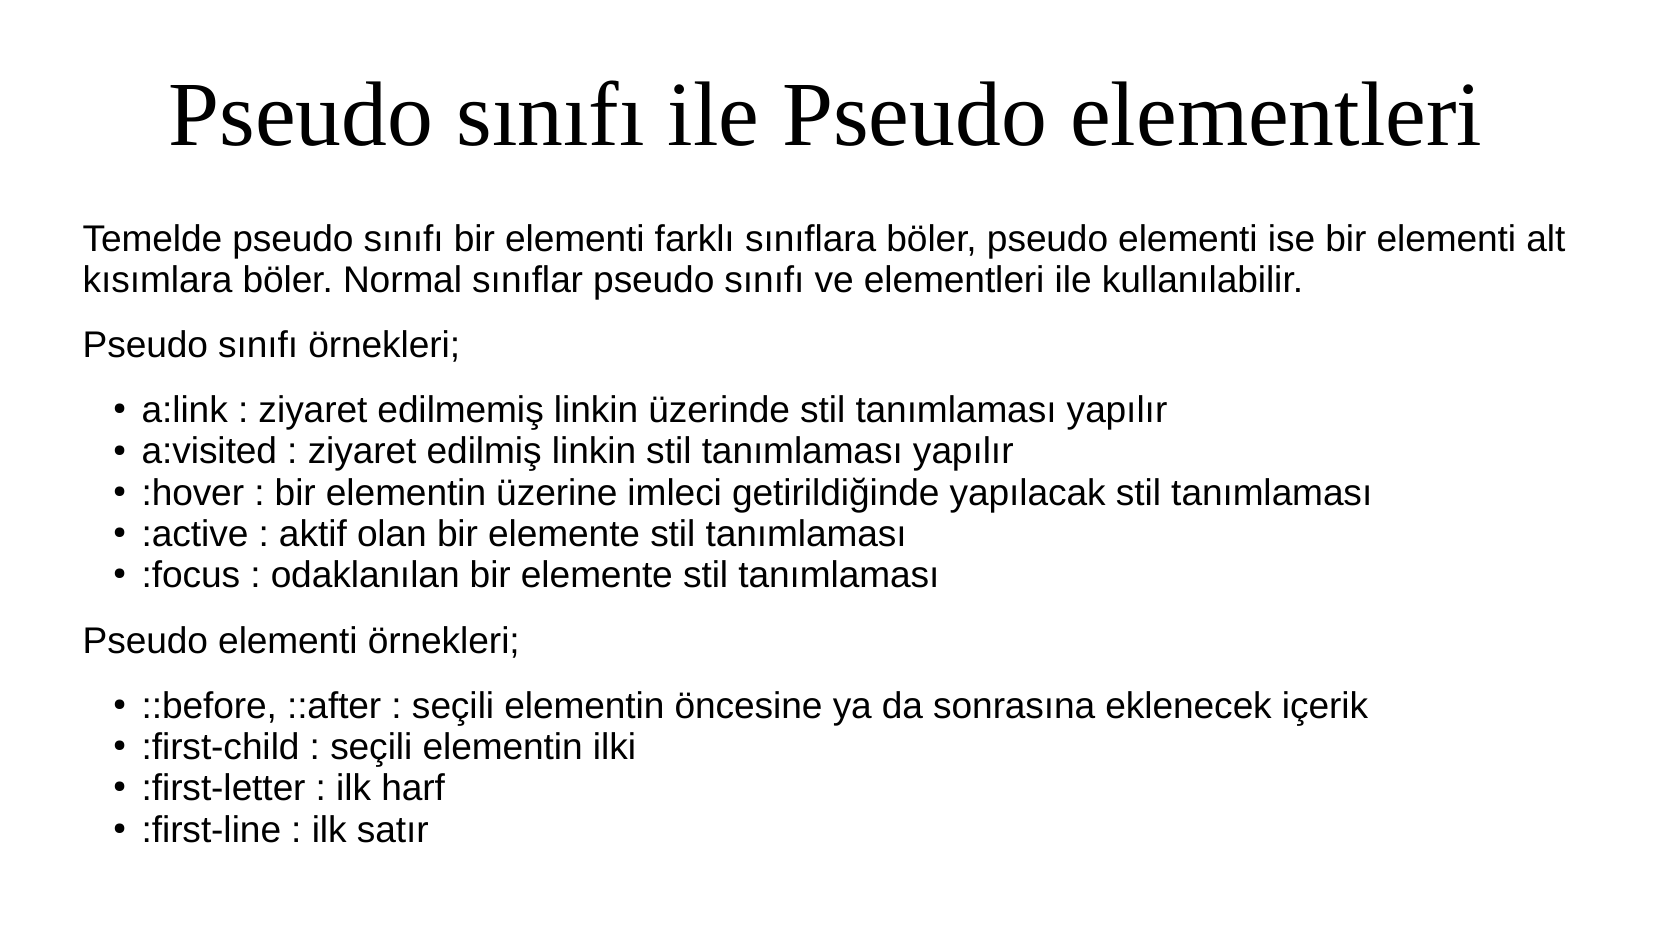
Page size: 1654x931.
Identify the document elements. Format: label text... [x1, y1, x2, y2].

title Pseudo sınıfı ile Pseudo elementleri [82, 37, 1571, 193]
list Temelde pseudo sınıfı bir elementi farklı sınıflara böler, pseudo elementi ise bir elementi alt kısımlara böler. Normal sınıflar pseudo sınıfı ve elementleri ile kullanılabilir. Pseudo sınıfı örnekleri; a:link : ziyaret edilmemiş linkin üzerinde stil tanımlaması yapılır a:visited : ziyaret edilmiş linkin stil tanımlaması yapılır :hover : bir elementin üzerine imleci getirildiğinde yapılacak stil tanımlaması :active : aktif olan bir elemente stil tanımlaması :focus : odaklanılan bir elemente stil tanımlaması Pseudo elementi örnekleri; ::before, ::after : seçili elementin öncesine ya da sonrasına eklenecek içerik :first-child : seçili elementin ilki :first-letter : ilk harf :first-line : ilk satır [82, 217, 1571, 857]
